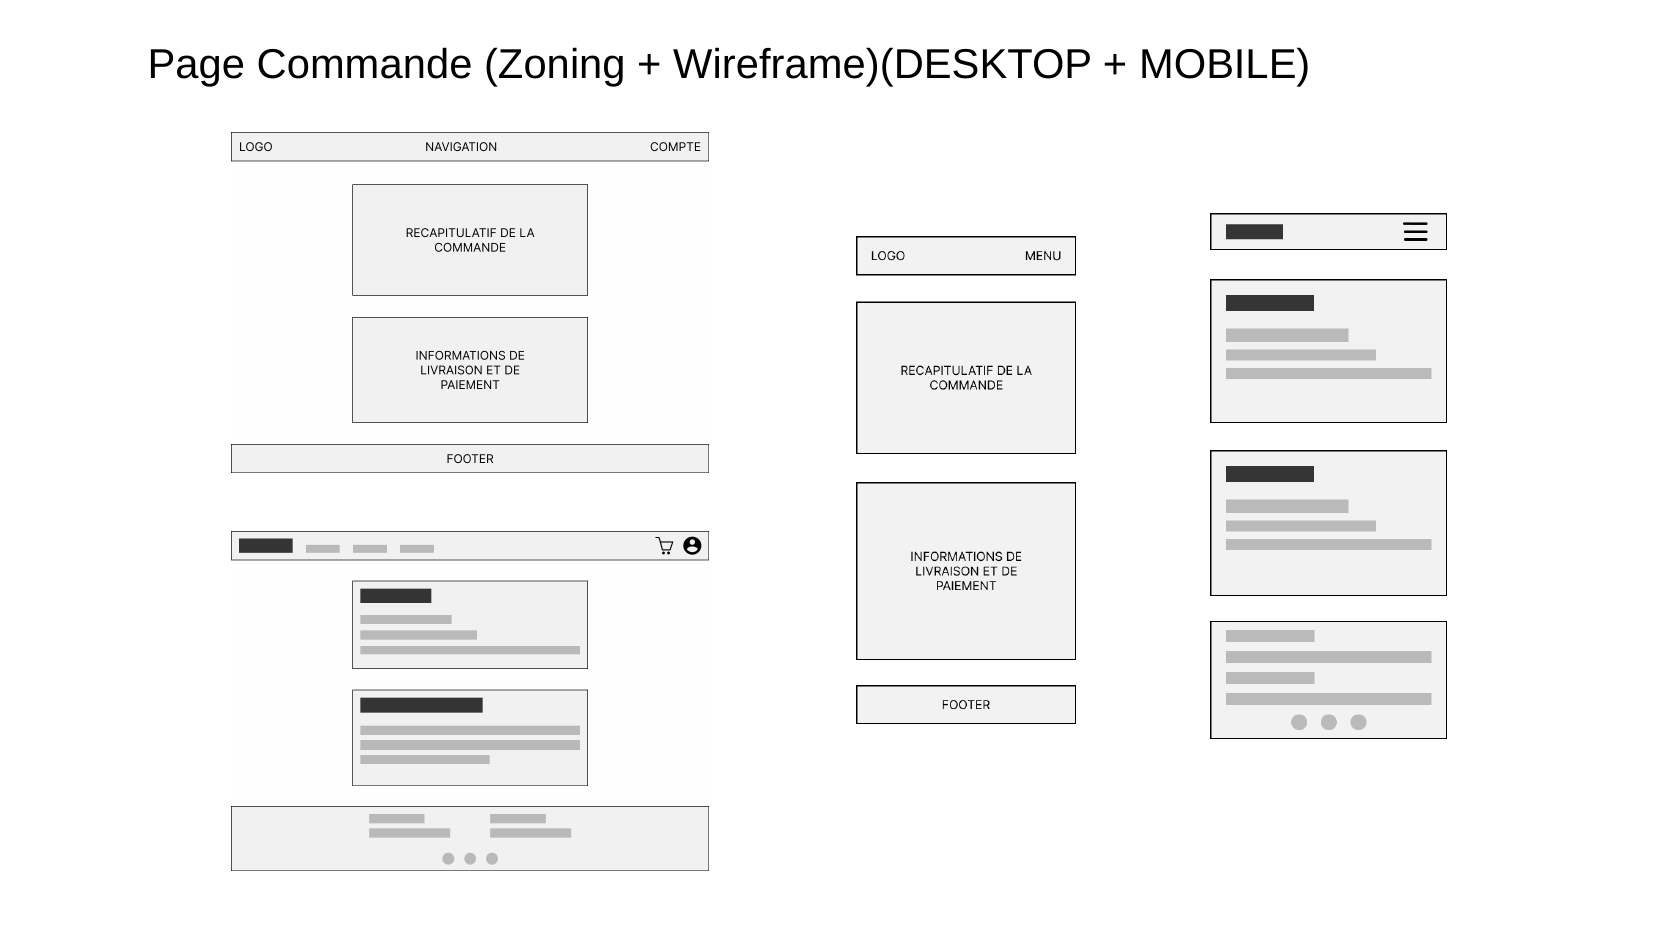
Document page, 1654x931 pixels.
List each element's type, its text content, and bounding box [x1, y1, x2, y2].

picture [856, 236, 1076, 724]
picture [1210, 213, 1447, 739]
picture [231, 132, 709, 473]
picture [231, 531, 709, 871]
list Page Commande (Zoning + Wireframe)(DESKTOP + MOBILE) [76, 40, 1565, 89]
